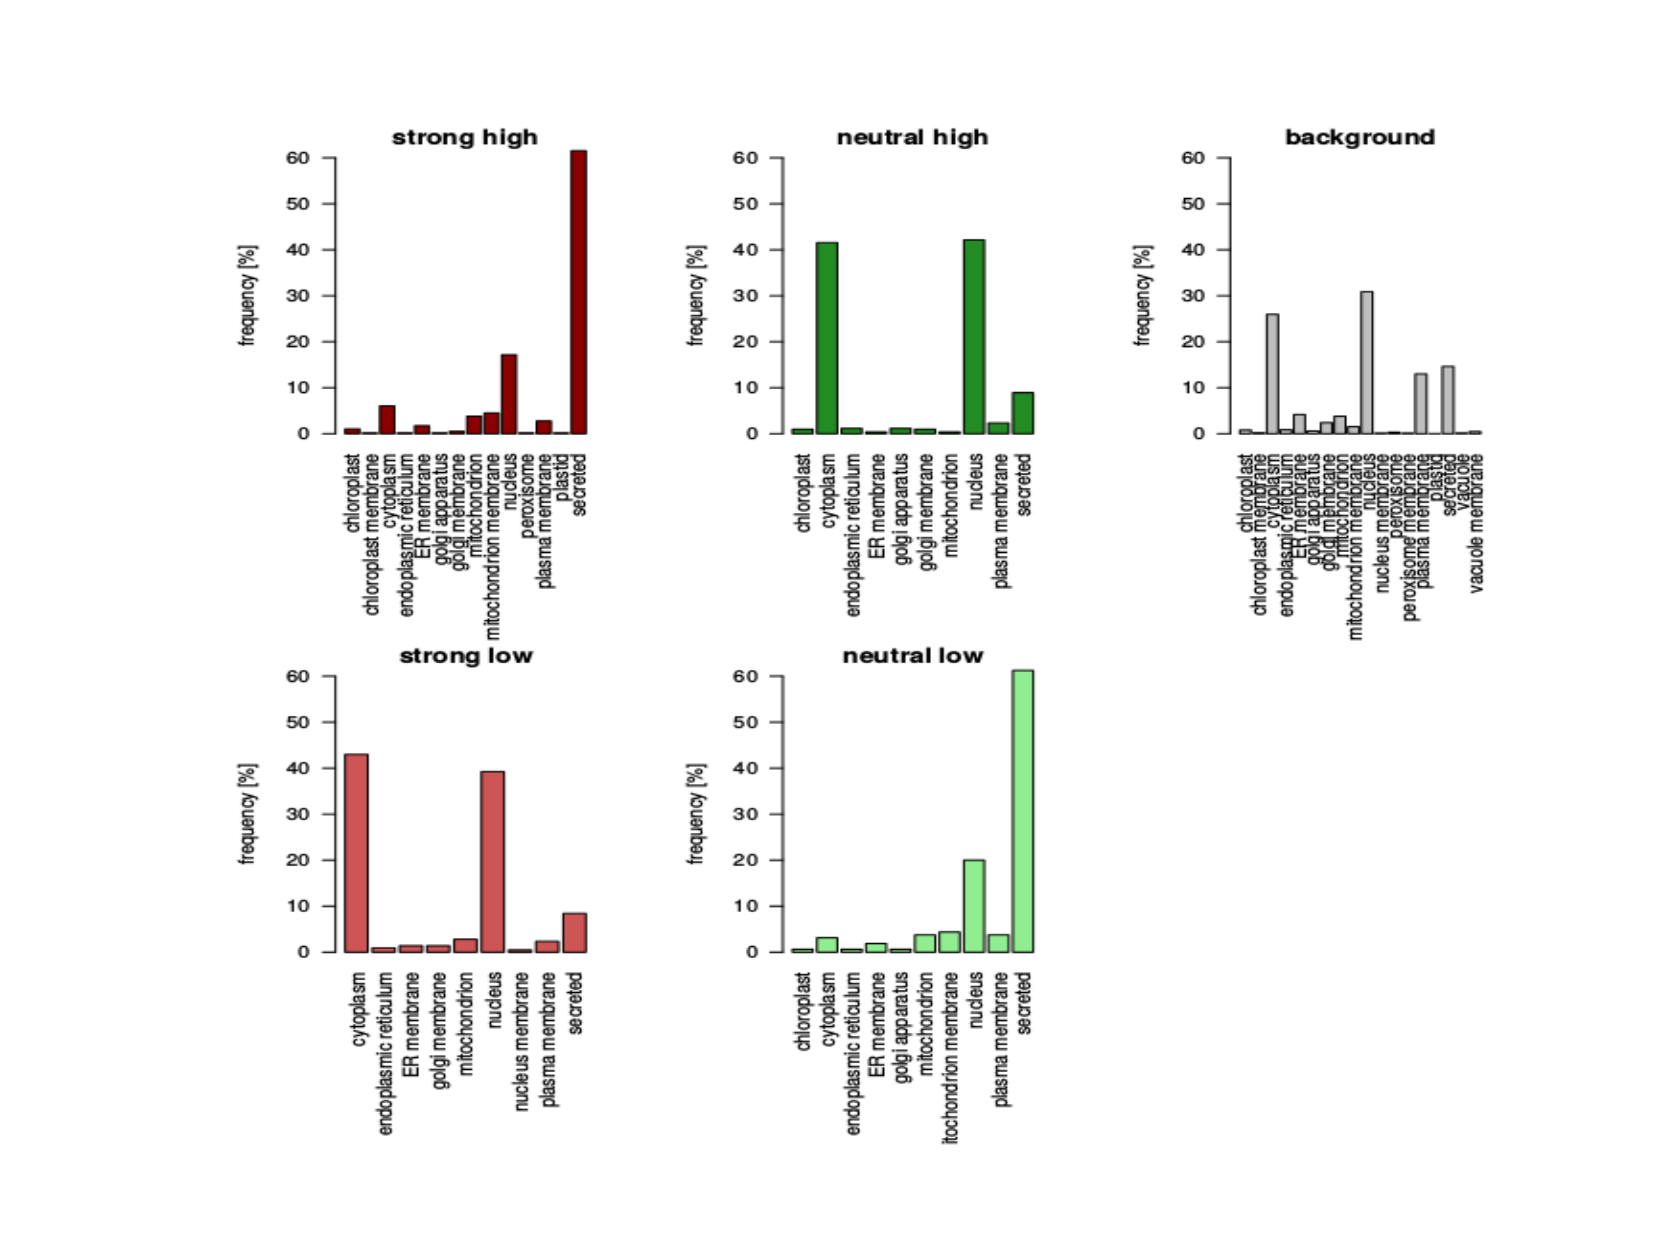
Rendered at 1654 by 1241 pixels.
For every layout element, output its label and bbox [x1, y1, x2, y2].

picture [212, 118, 1533, 1146]
